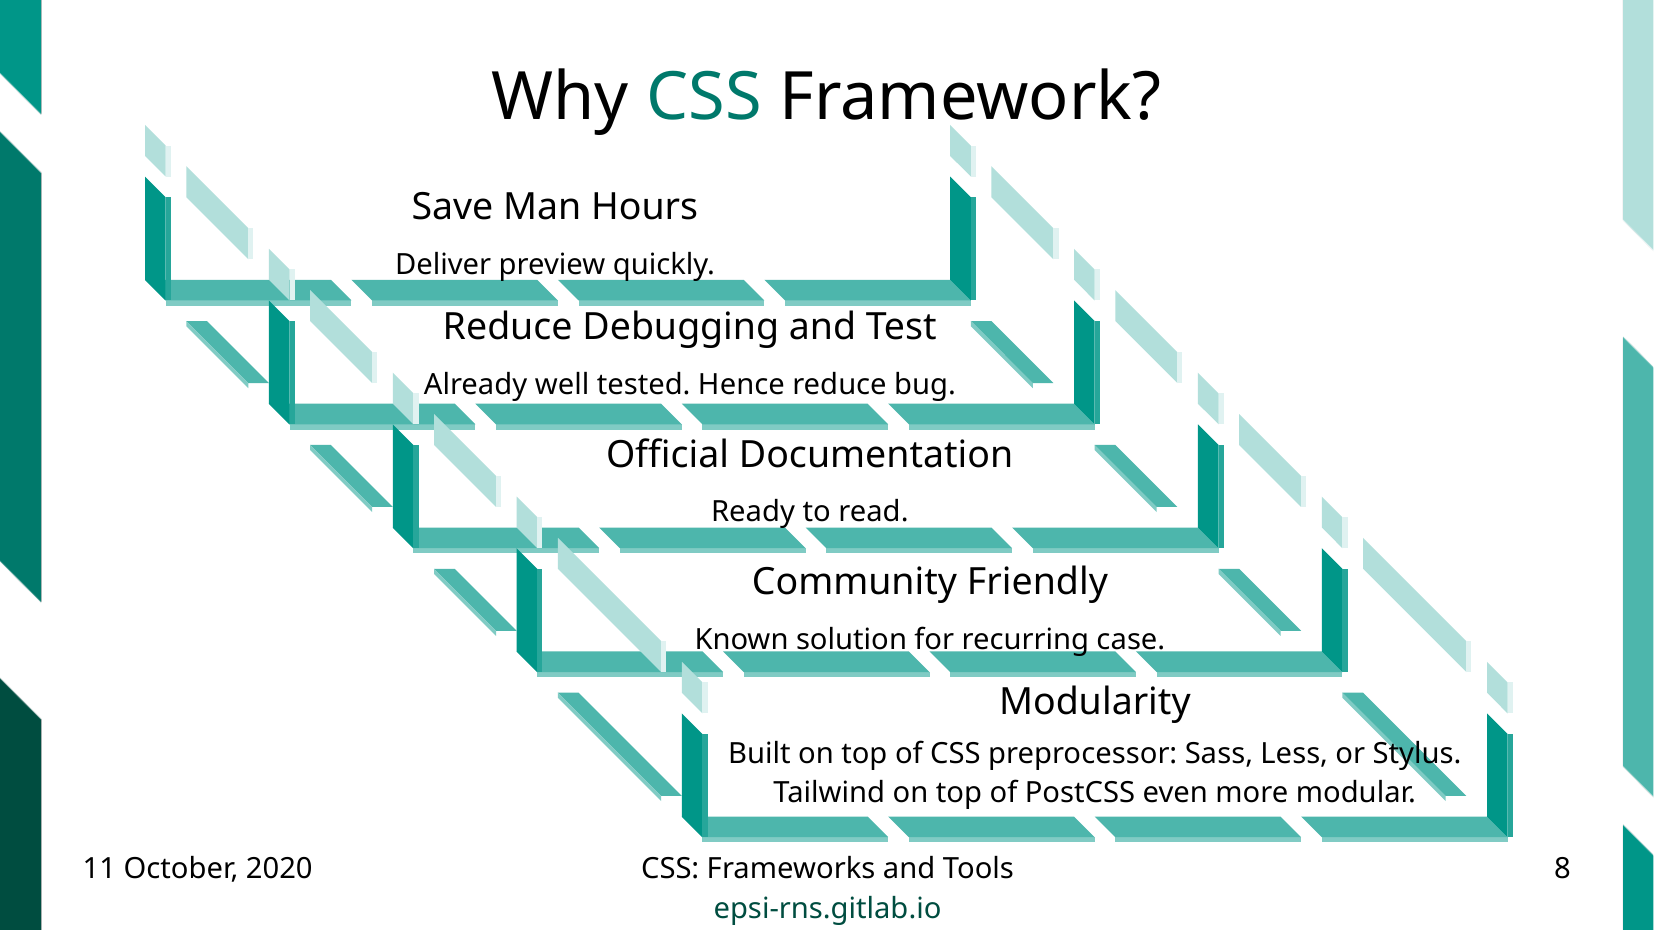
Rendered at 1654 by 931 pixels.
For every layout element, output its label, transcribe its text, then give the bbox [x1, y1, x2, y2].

title Why CSS Framework? [82, 37, 1571, 151]
list Save Man Hours Deliver preview quickly. [165, 180, 946, 288]
list Community Friendly Known solution for recurring case. [540, 555, 1321, 661]
picture [0, 0, 1654, 931]
list Reduce Debugging and Test Already well tested. Hence reduce bug. [300, 300, 1081, 408]
list Modularity Built on top of CSS preprocessor: Sass, Less, or Stylus. Tailwind on top of PostCSS even more modular. [705, 675, 1486, 813]
list Official Documentation Ready to read. [420, 427, 1201, 535]
